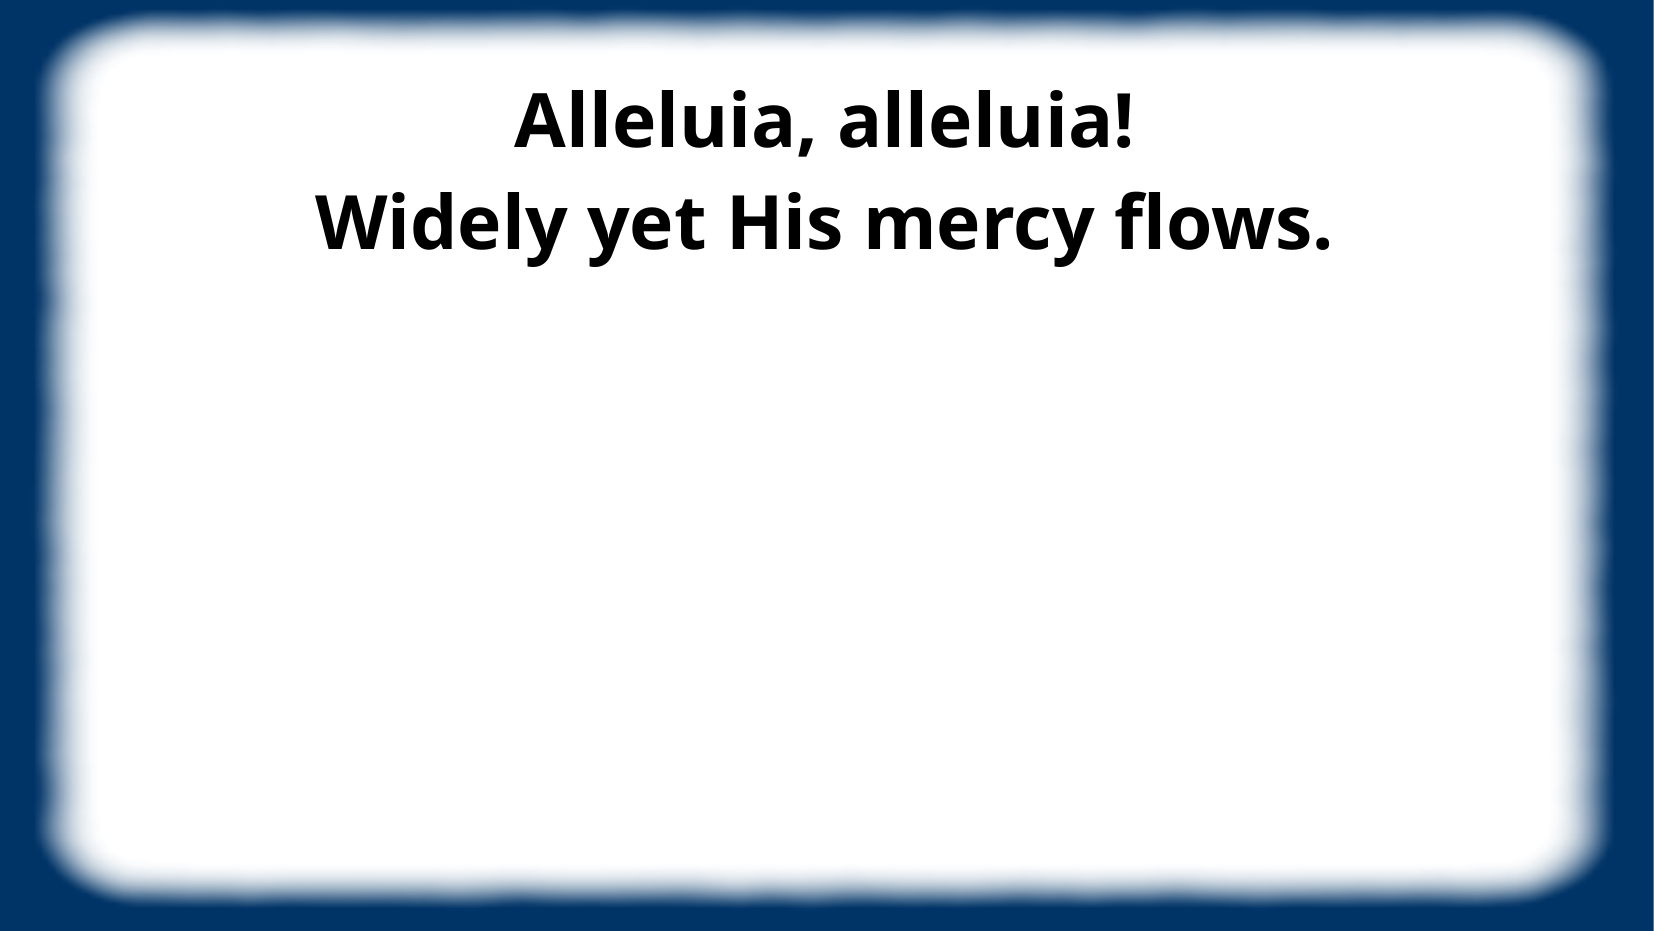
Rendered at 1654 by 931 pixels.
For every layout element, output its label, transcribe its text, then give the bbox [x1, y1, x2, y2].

text_box Alleluia, alleluia! Widely yet His mercy flows. [105, 60, 1546, 286]
picture [0, 0, 1654, 931]
